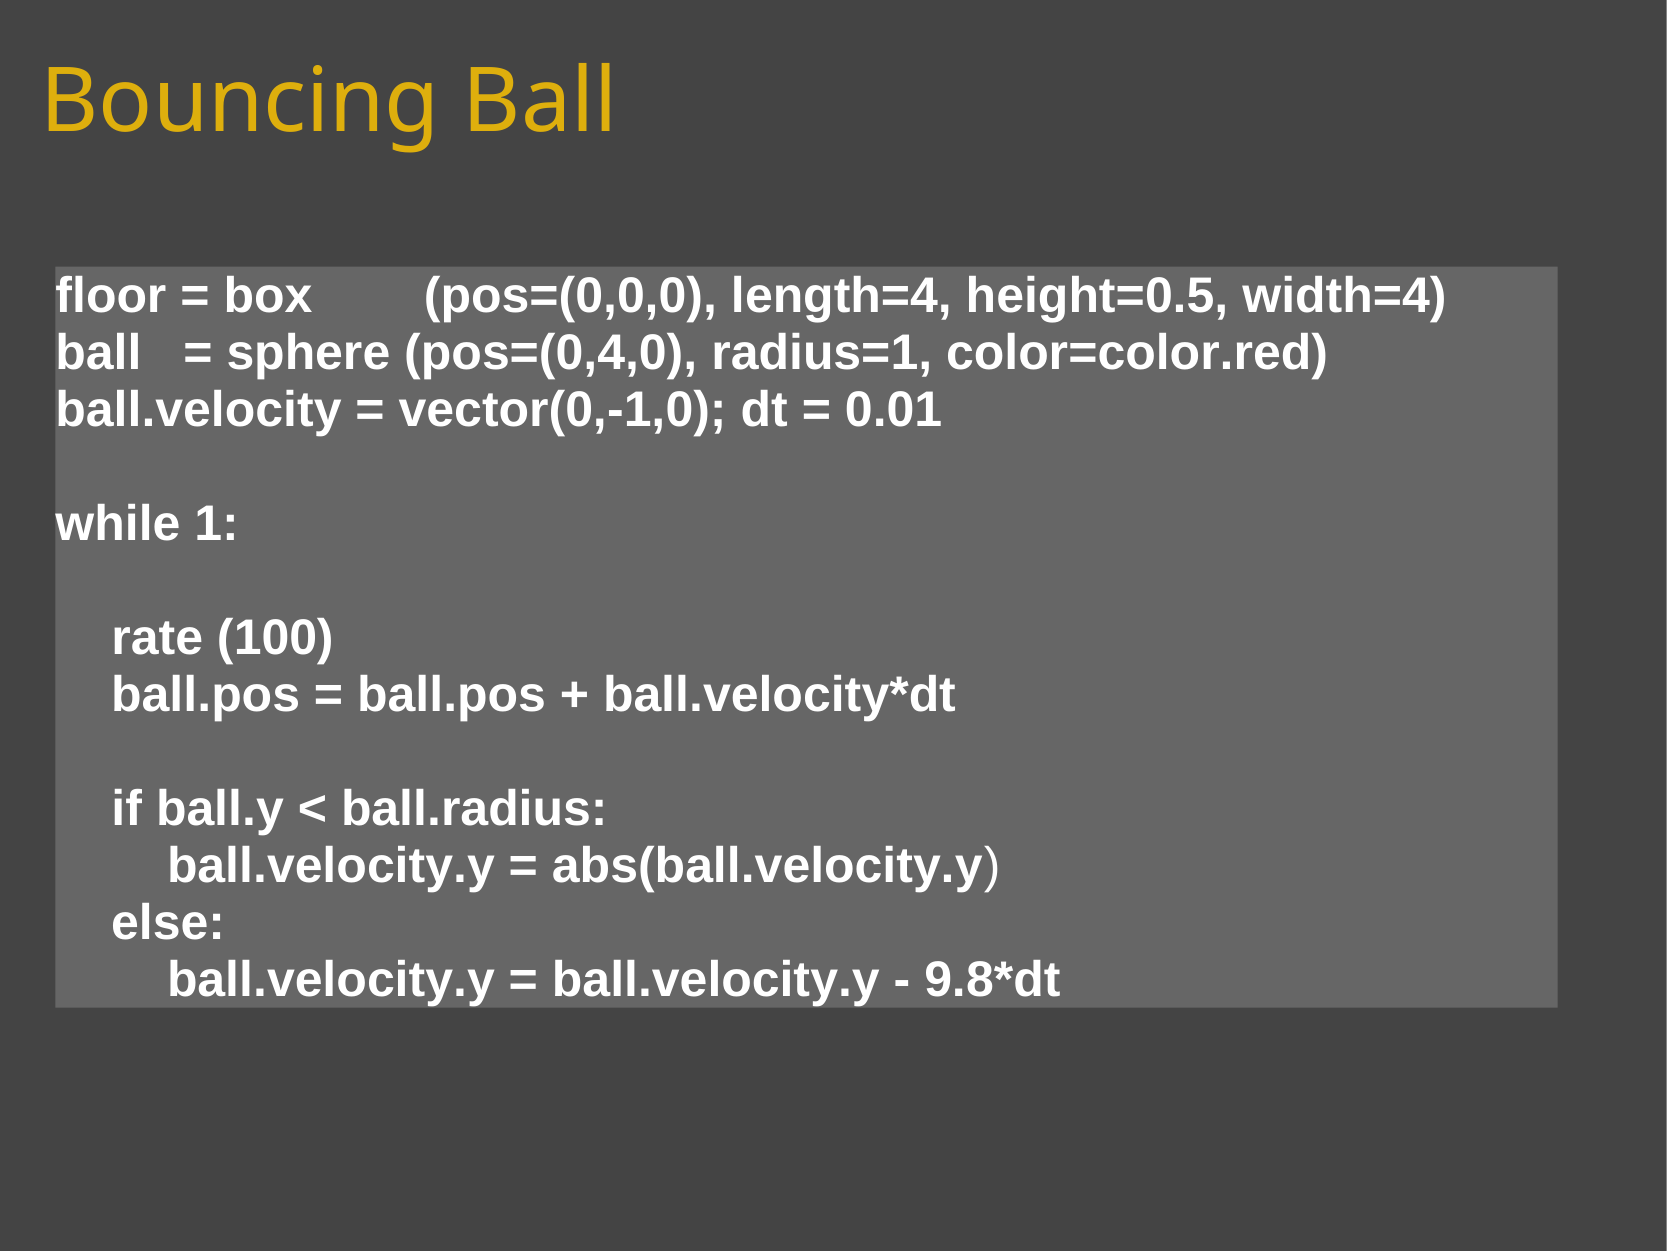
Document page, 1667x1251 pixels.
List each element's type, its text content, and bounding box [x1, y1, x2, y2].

picture [0, 0, 1667, 1251]
text_box floor = box (pos=(0,0,0), length=4, height=0.5, width=4) ball = sphere (pos=(0,4,0), radius=1, color=color.red) ball.velocity = vector(0,-1,0); dt = 0.01 while 1: rate (100) ball.pos = ball.pos + ball.velocity*dt if ball.y < ball.radius: ball.velocity.y = abs(ball.velocity.y) else: ball.velocity.y = ball.velocity.y - 9.8*dt [55, 266, 1558, 1008]
title Bouncing Ball [40, 50, 1627, 201]
